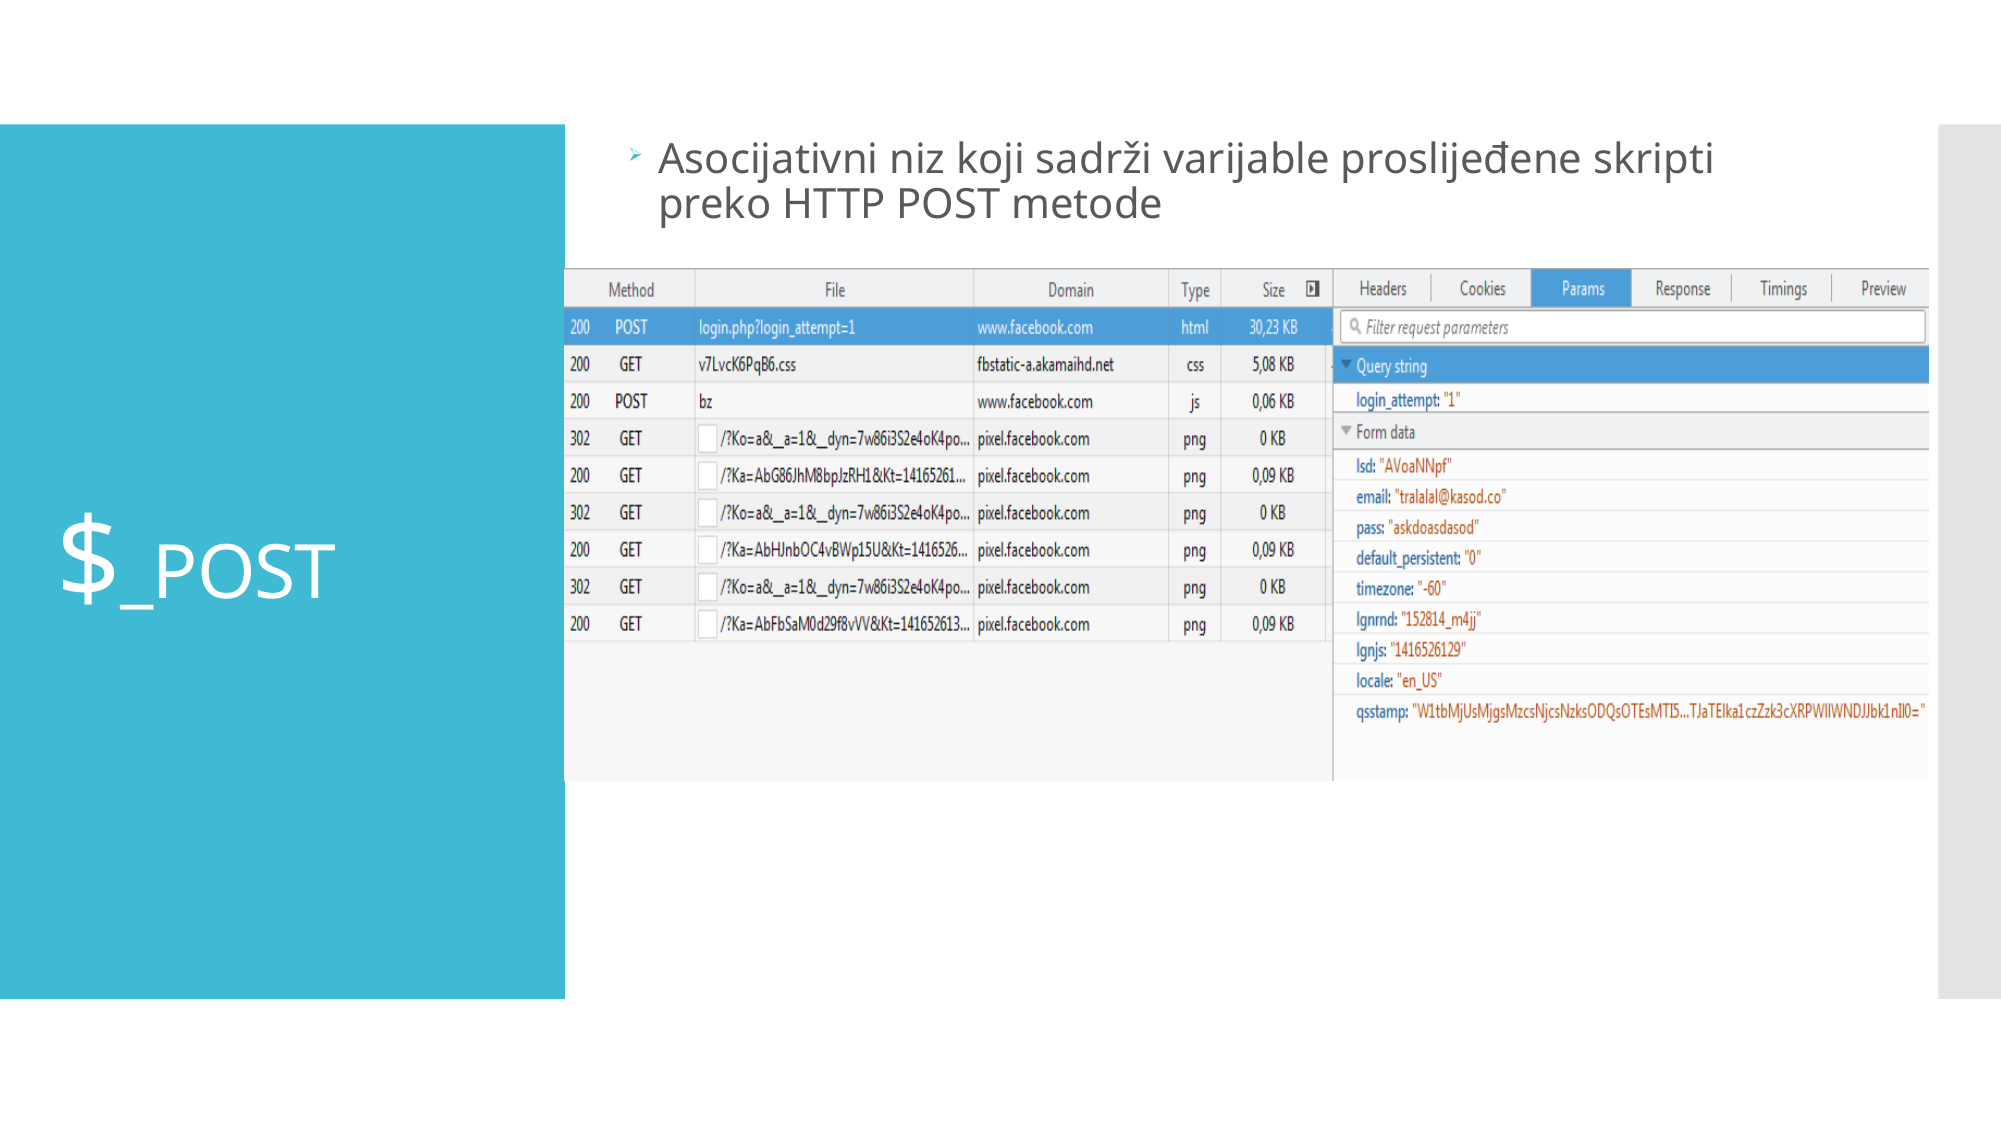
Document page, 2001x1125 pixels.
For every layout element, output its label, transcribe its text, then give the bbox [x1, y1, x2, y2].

list Asocijativni niz koji sadrži varijable proslijeđene skripti preko HTTP POST metode [613, 121, 1814, 268]
picture [564, 268, 1929, 781]
title $_POST [41, 184, 525, 940]
